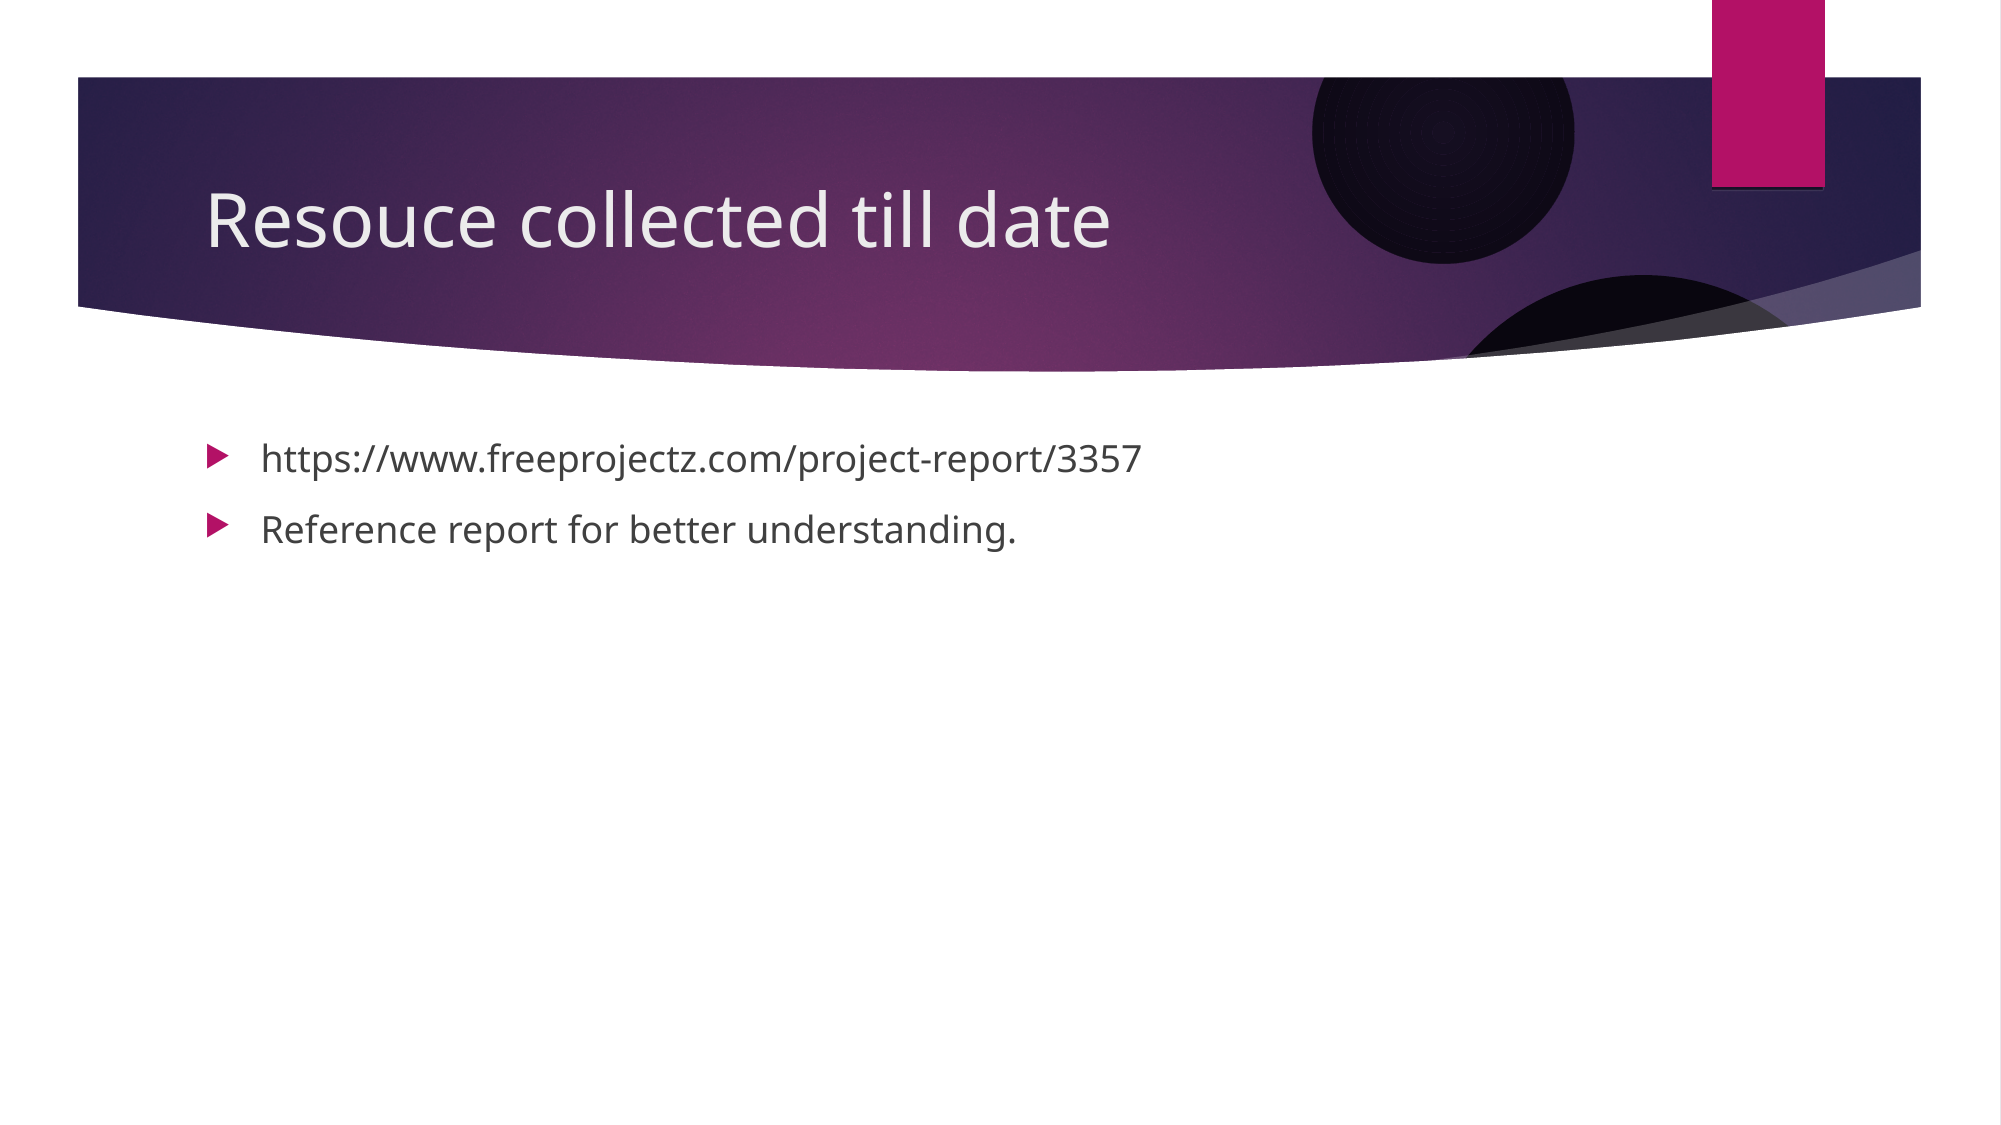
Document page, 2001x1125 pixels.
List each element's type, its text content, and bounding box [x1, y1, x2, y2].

title Resouce collected till date [189, 159, 1627, 276]
list https://www.freeprojectz.com/project-report/3357 Reference report for better understanding. [189, 427, 1638, 988]
